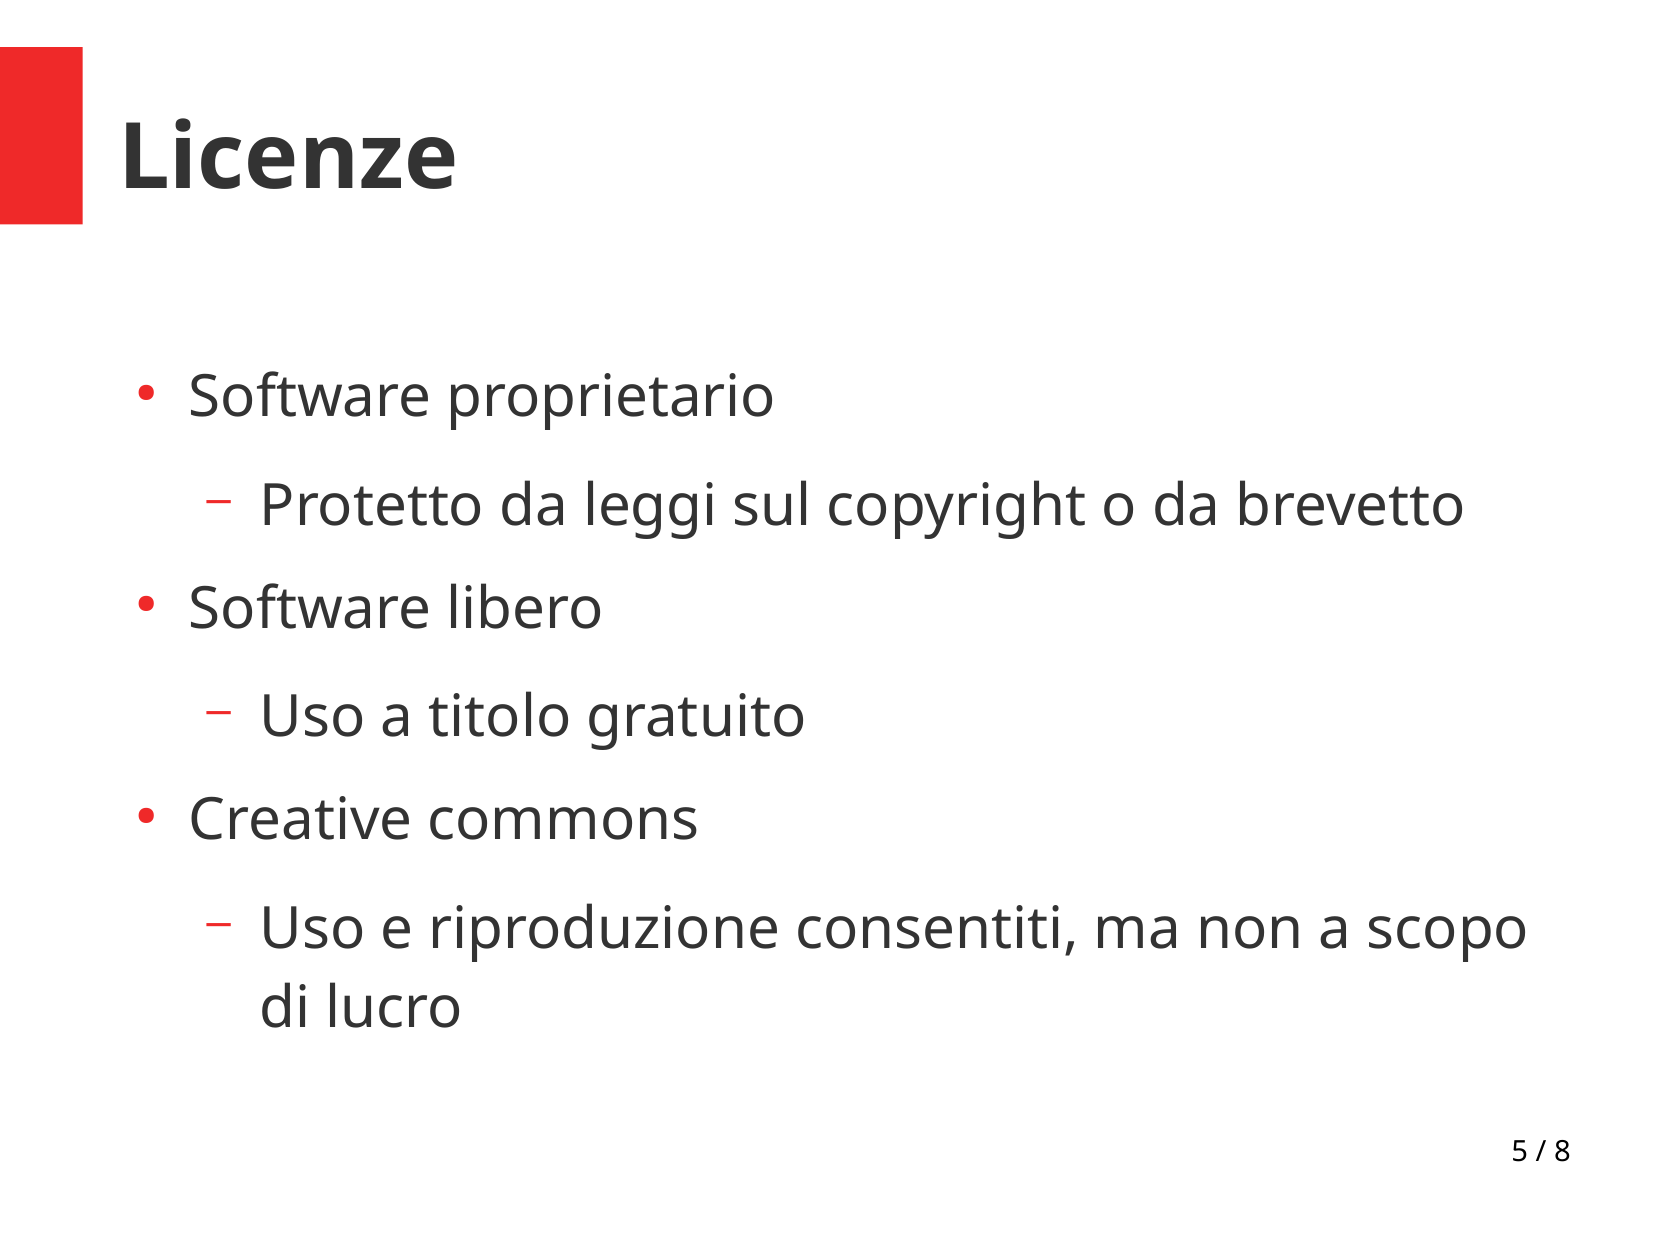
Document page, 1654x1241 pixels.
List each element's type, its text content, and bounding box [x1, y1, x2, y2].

title Licenze [118, 49, 1571, 257]
list Software proprietario Protetto da leggi sul copyright o da brevetto Software libero Uso a titolo gratuito Creative commons Uso e riproduzione consentiti, ma non a scopo di lucro [118, 354, 1536, 1074]
